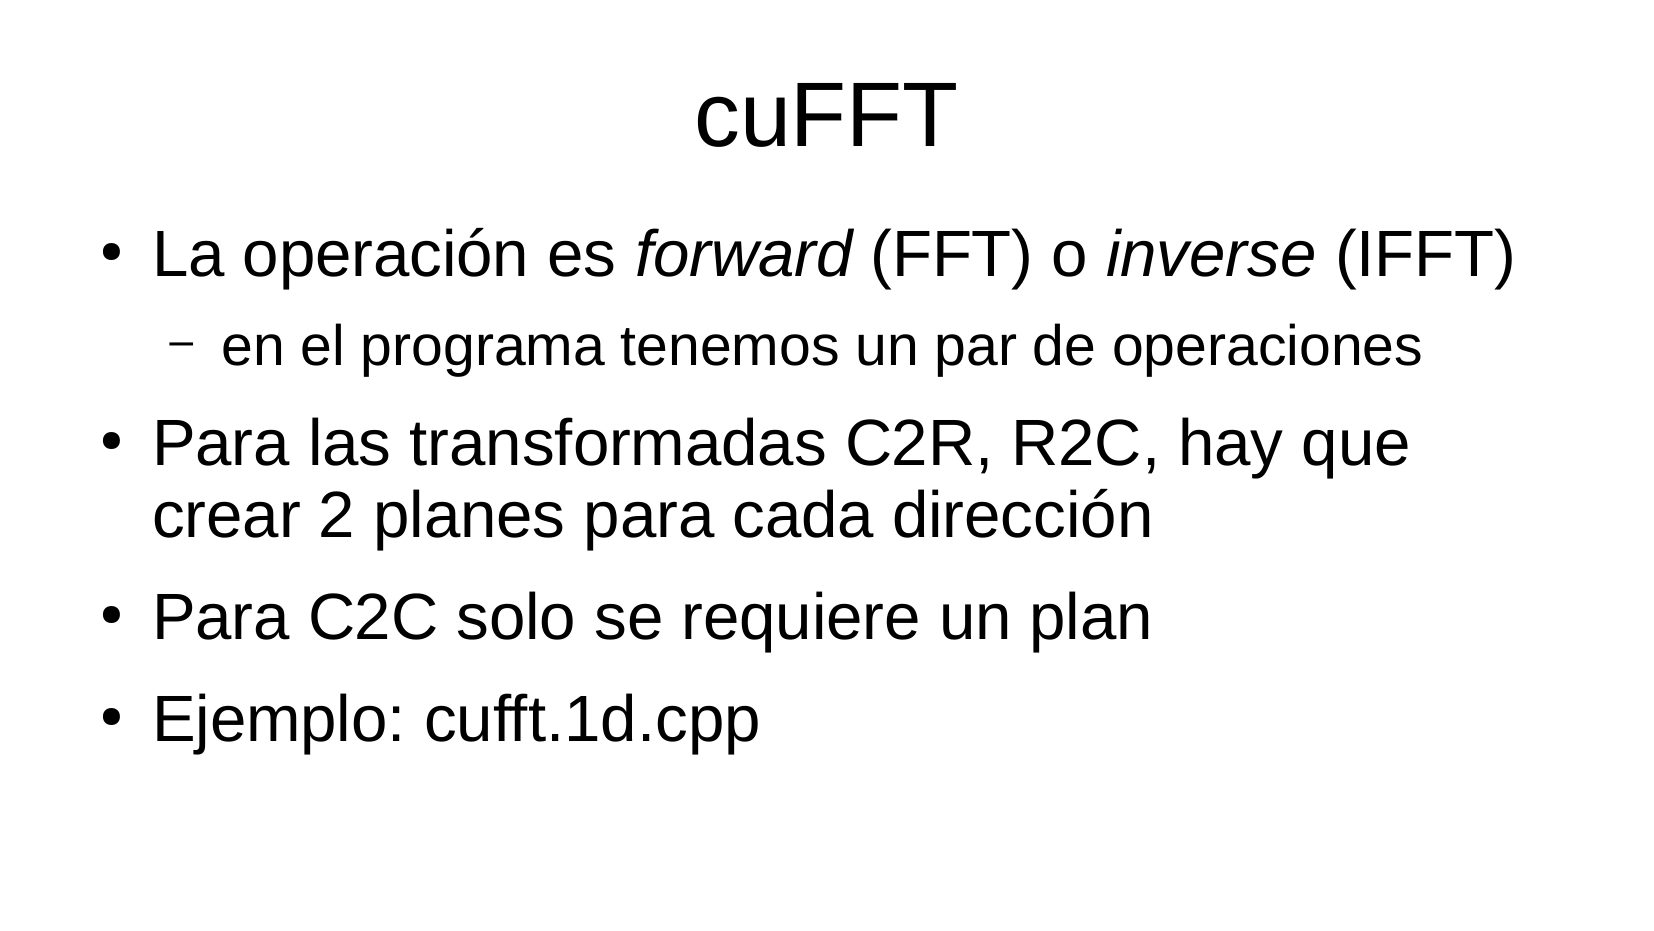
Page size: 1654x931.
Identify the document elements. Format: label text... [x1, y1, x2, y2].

list La operación es forward (FFT) o inverse (IFFT) en el programa tenemos un par de operaciones Para las transformadas C2R, R2C, hay que crear 2 planes para cada dirección Para C2C solo se requiere un plan Ejemplo: cufft.1d.cpp [82, 217, 1571, 758]
title cuFFT [82, 37, 1571, 193]
